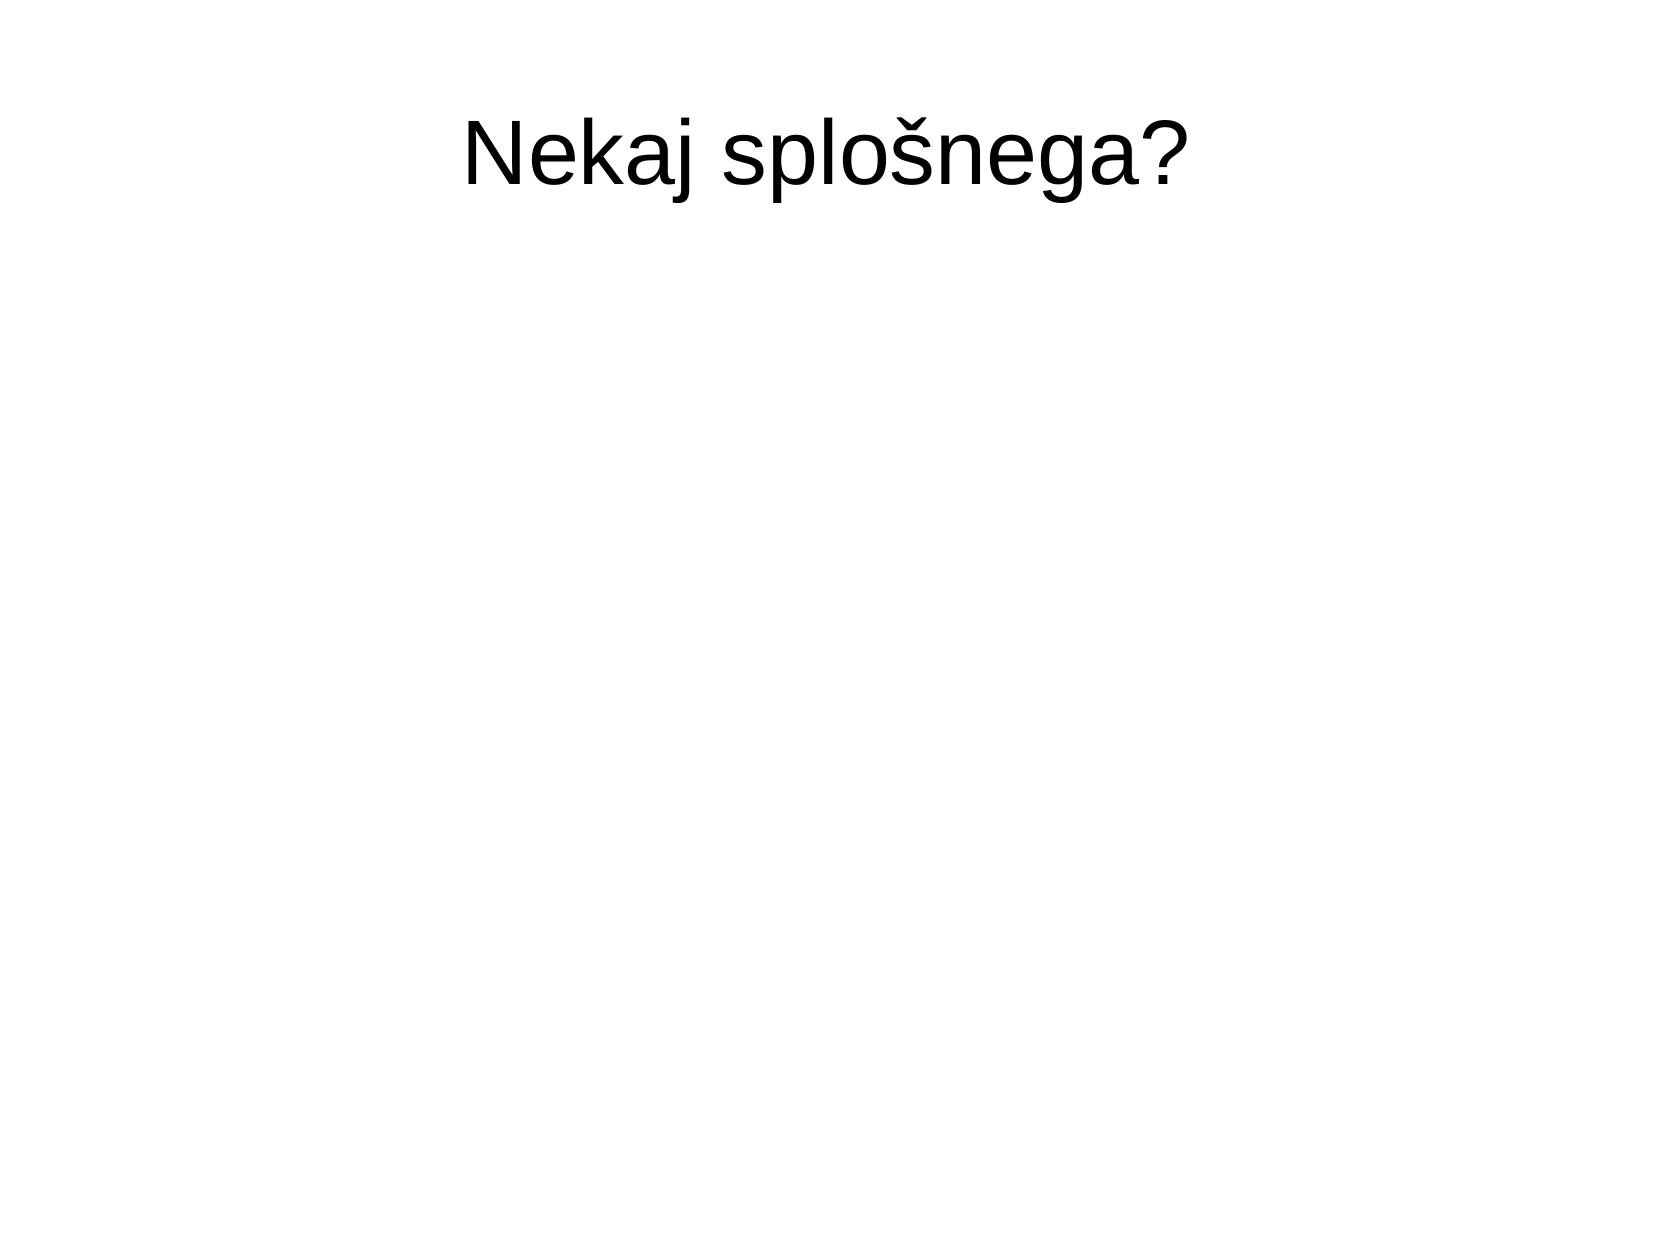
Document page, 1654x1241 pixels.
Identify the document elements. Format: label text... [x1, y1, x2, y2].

title Nekaj splošnega? [82, 49, 1571, 257]
